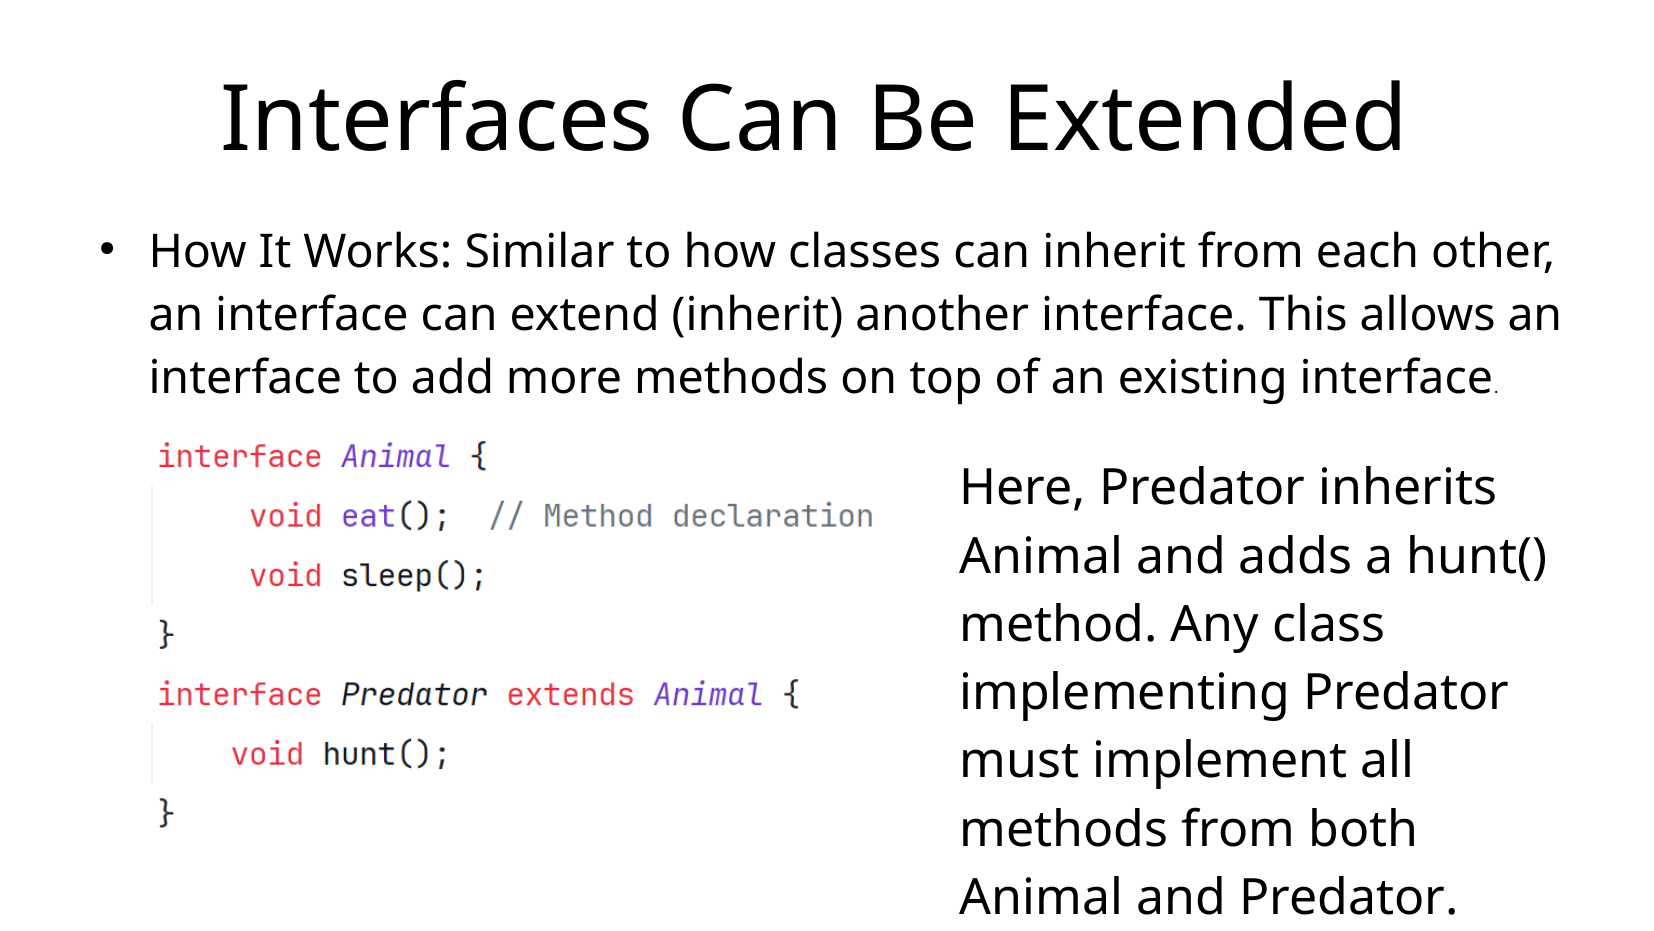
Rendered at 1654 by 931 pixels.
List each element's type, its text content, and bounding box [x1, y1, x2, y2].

title Interfaces Can Be Extended [82, 37, 1571, 193]
list How It Works: Similar to how classes can inherit from each other, an interface can extend (inherit) another interface. This allows an interface to add more methods on top of an existing interface. [82, 217, 1571, 414]
text_box Here, Predator inherits Animal and adds a hunt() method. Any class implementing Predator must implement all methods from both Animal and Predator. [944, 443, 1595, 886]
picture [118, 413, 1073, 847]
